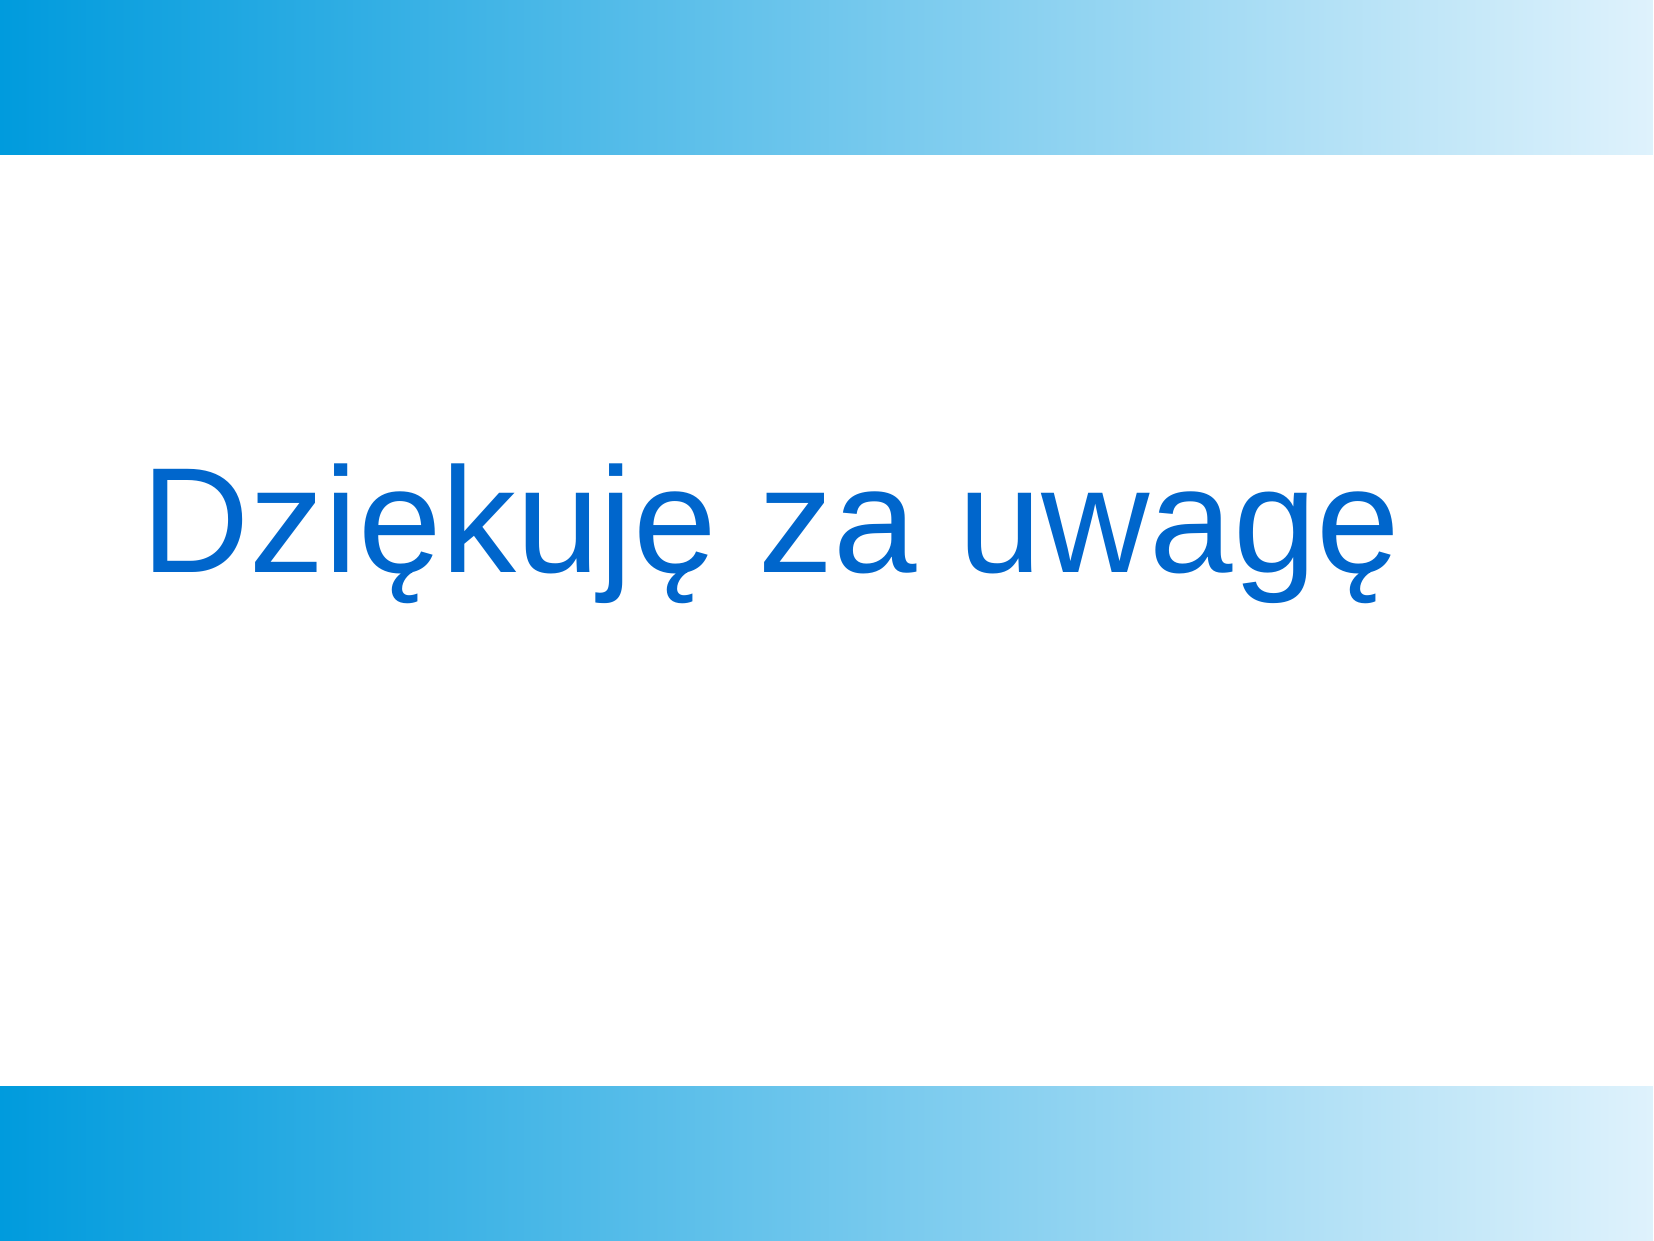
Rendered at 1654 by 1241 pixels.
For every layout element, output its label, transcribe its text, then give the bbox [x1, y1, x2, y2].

list Dziękuję za uwagę [141, 437, 1630, 1157]
